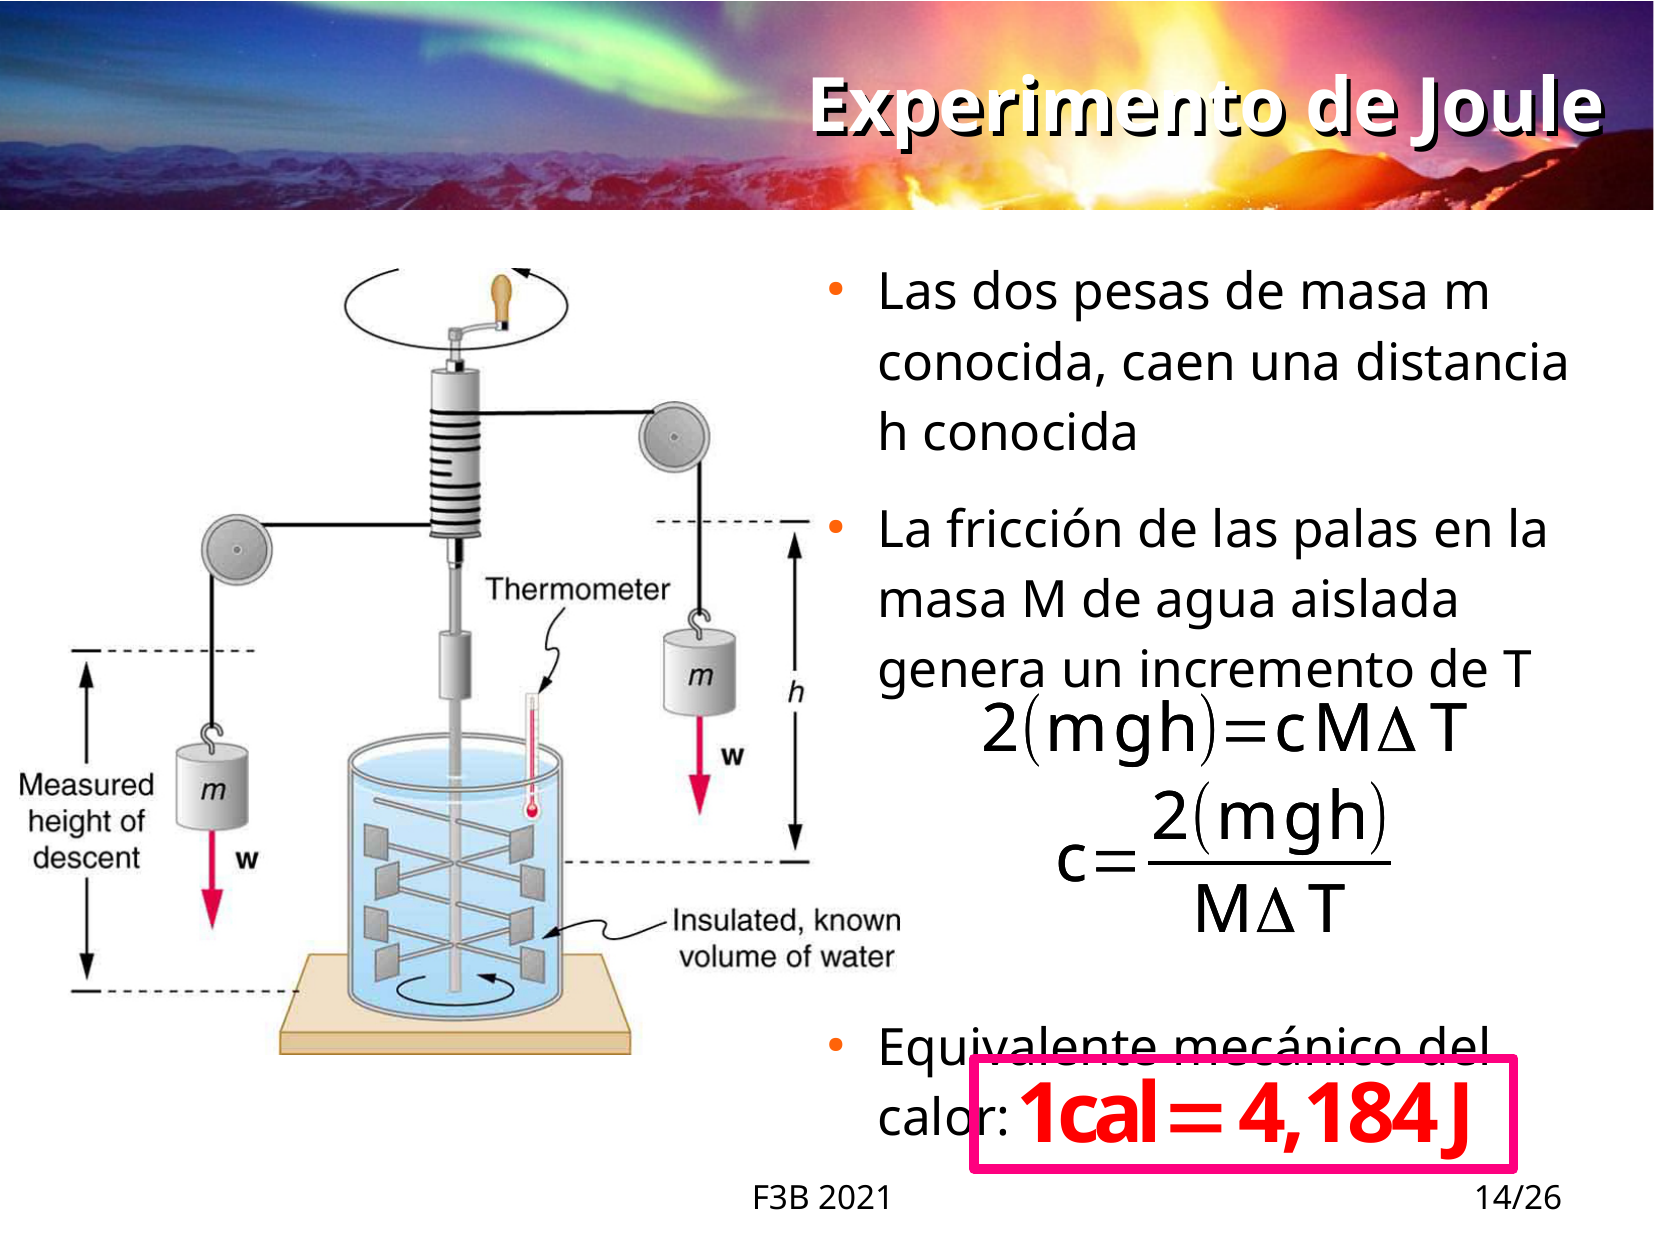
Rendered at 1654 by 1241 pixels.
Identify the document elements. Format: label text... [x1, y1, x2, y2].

chart [701, 578, 820, 638]
picture [0, 1, 1654, 210]
chart [978, 1062, 1509, 1165]
title Experimento de Joule [45, 15, 1606, 191]
picture [19, 268, 810, 1055]
list Las dos pesas de masa m conocida, caen una distancia h conocida La fricción de las palas en la masa M de agua aislada genera un incremento de T Equivalente mecánico del calor: [810, 255, 1606, 1156]
chart [975, 687, 1474, 950]
